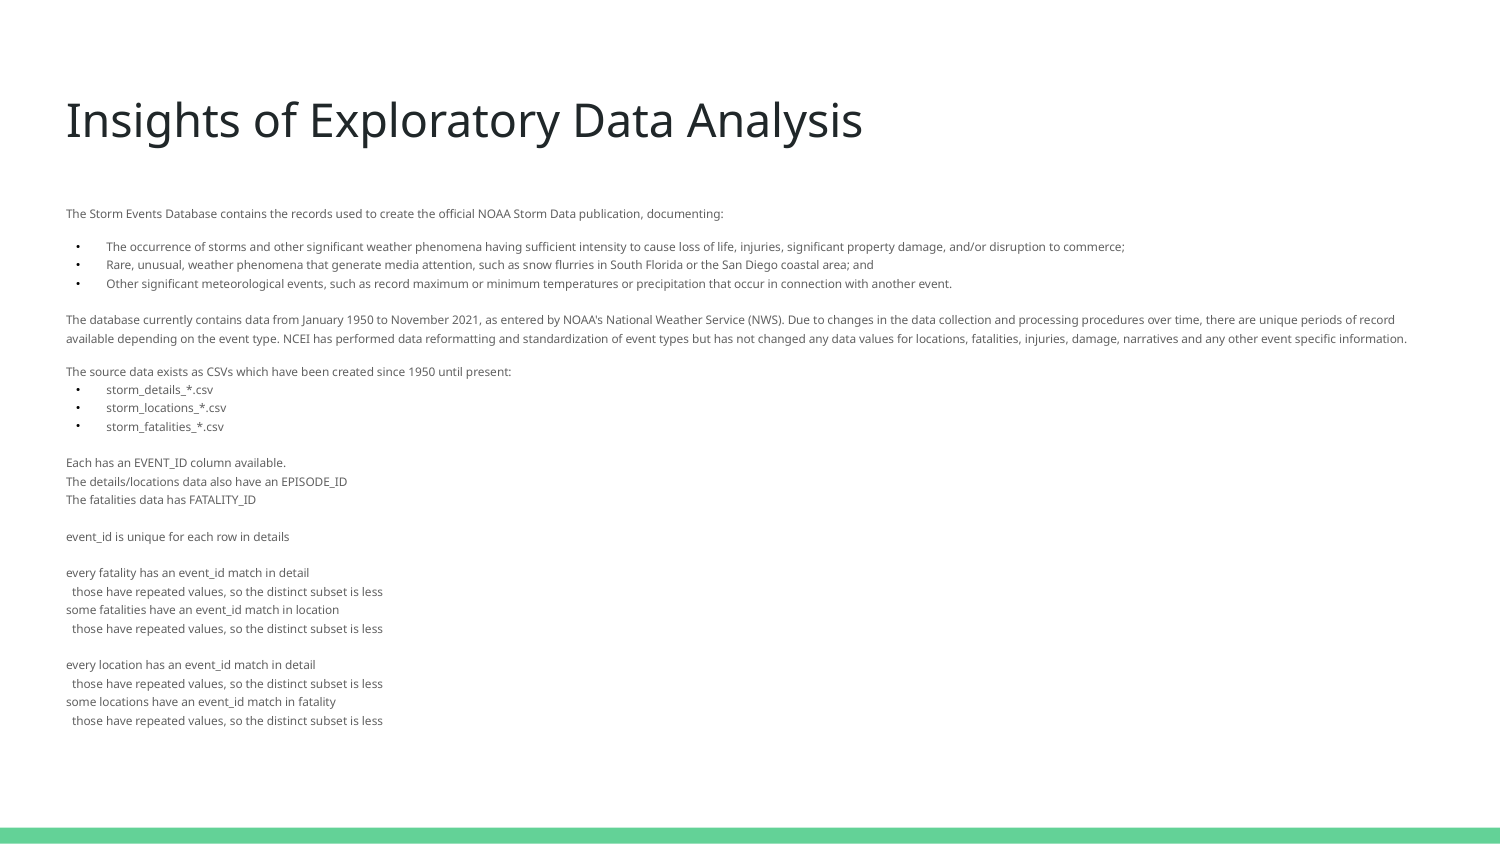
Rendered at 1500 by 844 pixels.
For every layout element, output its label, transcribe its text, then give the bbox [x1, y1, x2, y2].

list The Storm Events Database contains the records used to create the official NOAA Storm Data publication, documenting: The occurrence of storms and other significant weather phenomena having sufficient intensity to cause loss of life, injuries, significant property damage, and/or disruption to commerce; Rare, unusual, weather phenomena that generate media attention, such as snow flurries in South Florida or the San Diego coastal area; and Other significant meteorological events, such as record maximum or minimum temperatures or precipitation that occur in connection with another event. The database currently contains data from January 1950 to November 2021, as entered by NOAA's National Weather Service (NWS). Due to changes in the data collection and processing procedures over time, there are unique periods of record available depending on the event type. NCEI has performed data reformatting and standardization of event types but has not changed any data values for locations, fatalities, injuries, damage, narratives and any other event specific information. The source data exists as CSVs which have been created since 1950 until present: storm_details_*.csv storm_locations_*.csv storm_fatalities_*.csv Each has an EVENT_ID column available. The details/locations data also have an EPISODE_ID The fatalities data has FATALITY_ID event_id is unique for each row in details every fatality has an event_id match in detail those have repeated values, so the distinct subset is less some fatalities have an event_id match in location those have repeated values, so the distinct subset is less every location has an event_id match in detail those have repeated values, so the distinct subset is less some locations have an event_id match in fatality those have repeated values, so the distinct subset is less [51, 189, 1449, 750]
title Insights of Exploratory Data Analysis [51, 72, 1449, 167]
